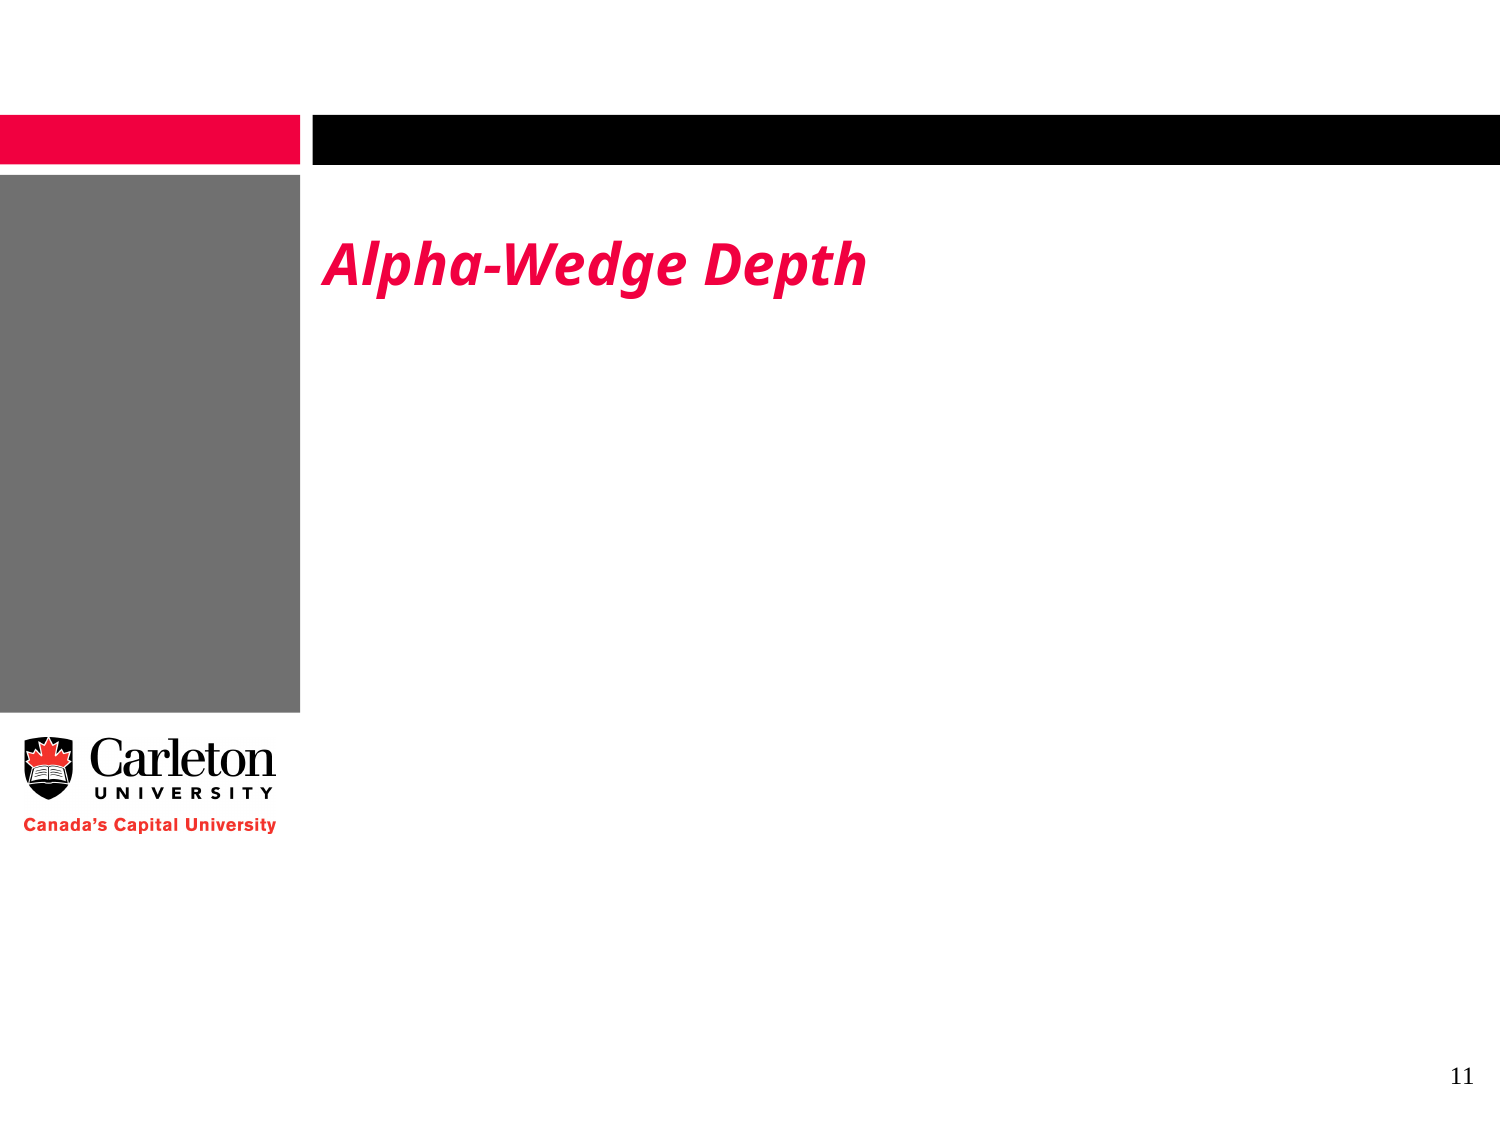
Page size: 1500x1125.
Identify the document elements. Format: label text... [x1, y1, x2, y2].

picture [24, 737, 276, 834]
title Alpha-Wedge Depth [324, 187, 1450, 338]
